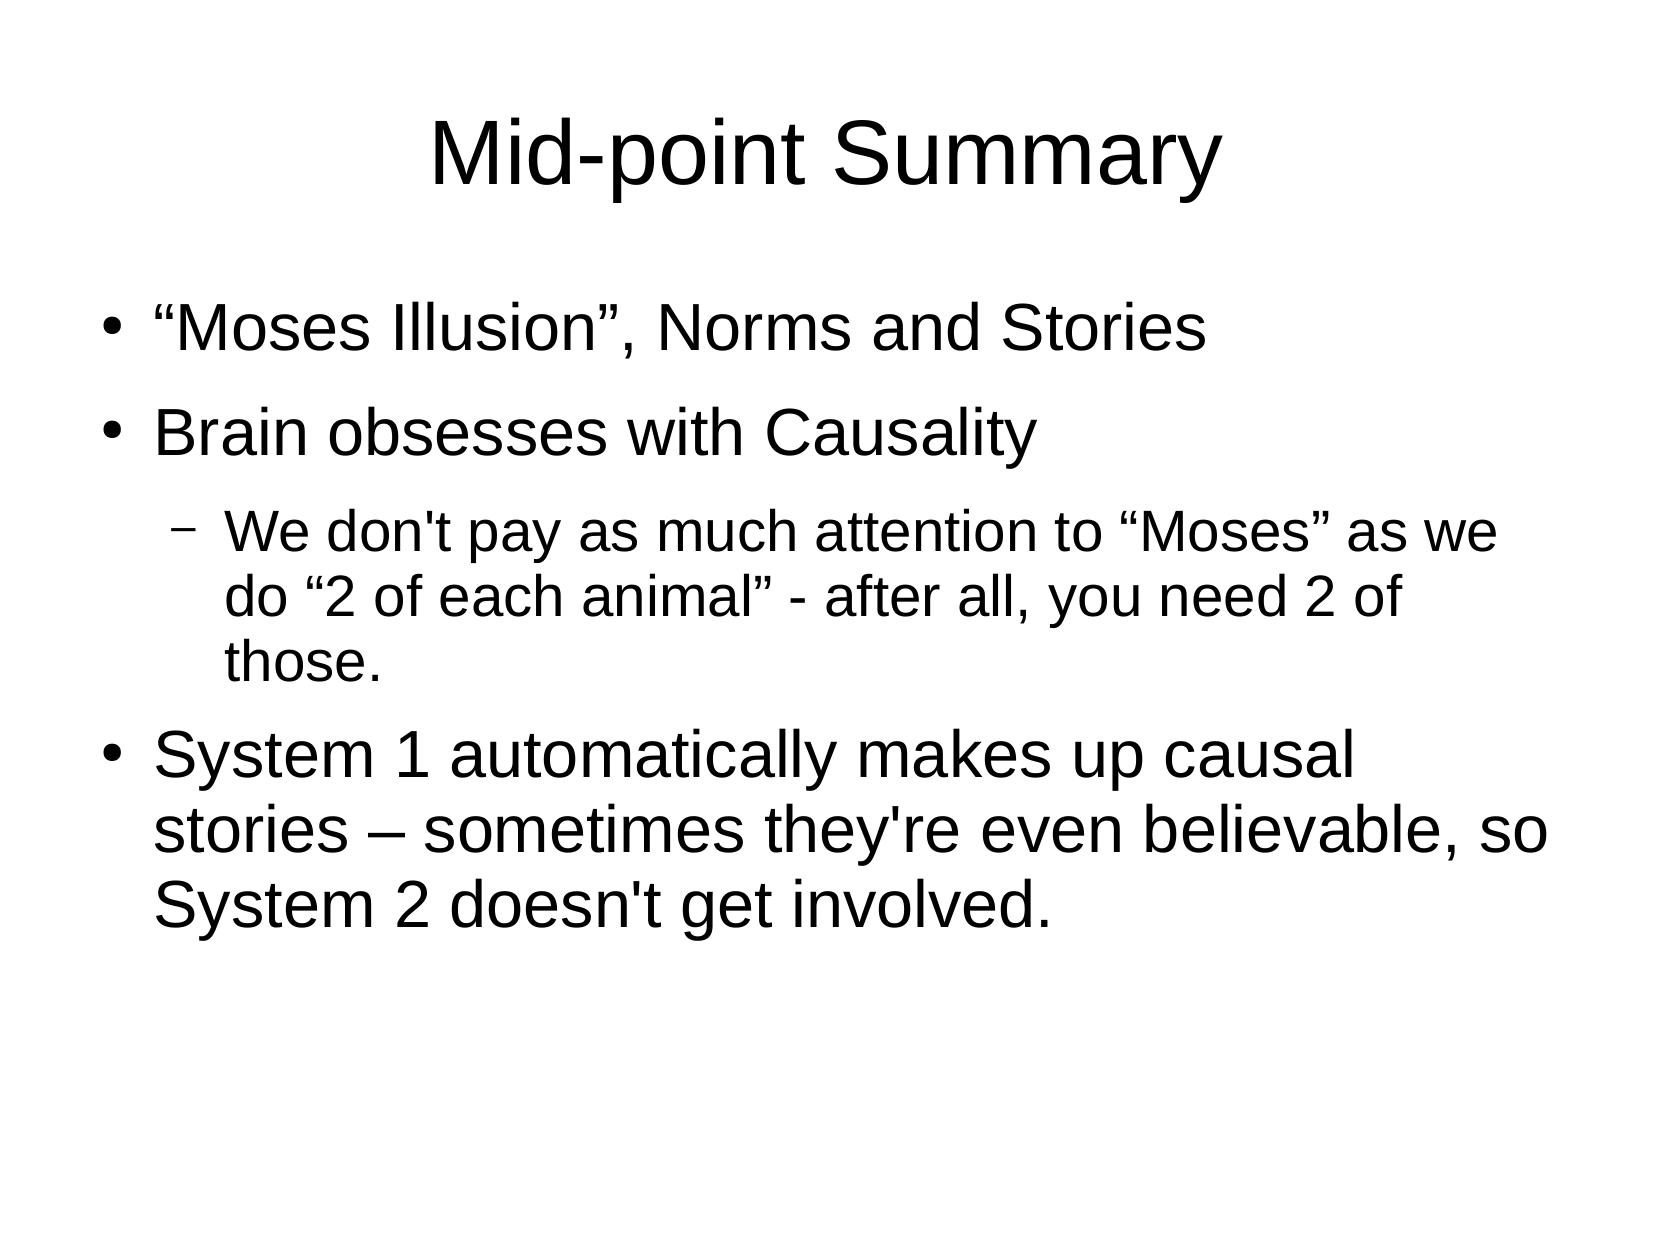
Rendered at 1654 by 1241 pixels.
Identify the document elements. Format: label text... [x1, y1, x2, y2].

list “Moses Illusion”, Norms and Stories Brain obsesses with Causality We don't pay as much attention to “Moses” as we do “2 of each animal” - after all, you need 2 of those. System 1 automatically makes up causal stories – sometimes they're even believable, so System 2 doesn't get involved. [82, 290, 1571, 1010]
title Mid-point Summary [82, 49, 1571, 257]
